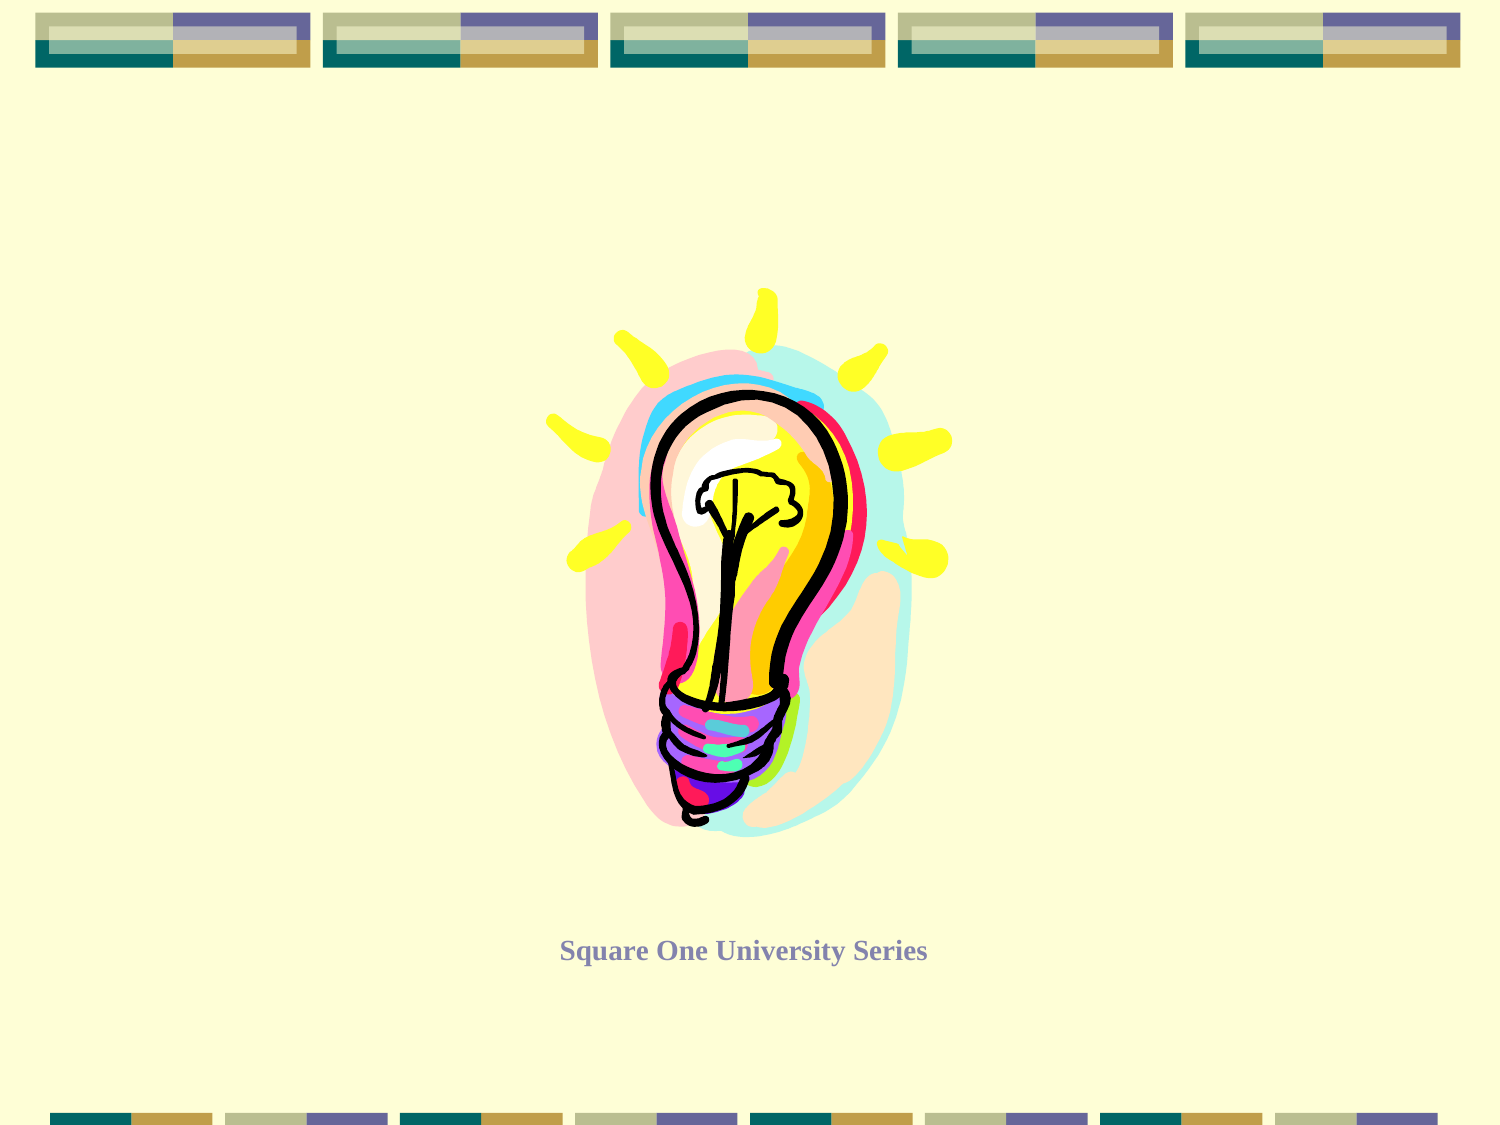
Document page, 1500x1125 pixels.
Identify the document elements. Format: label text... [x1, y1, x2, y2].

picture [542, 283, 958, 842]
text_box Square One University Series [544, 924, 949, 976]
